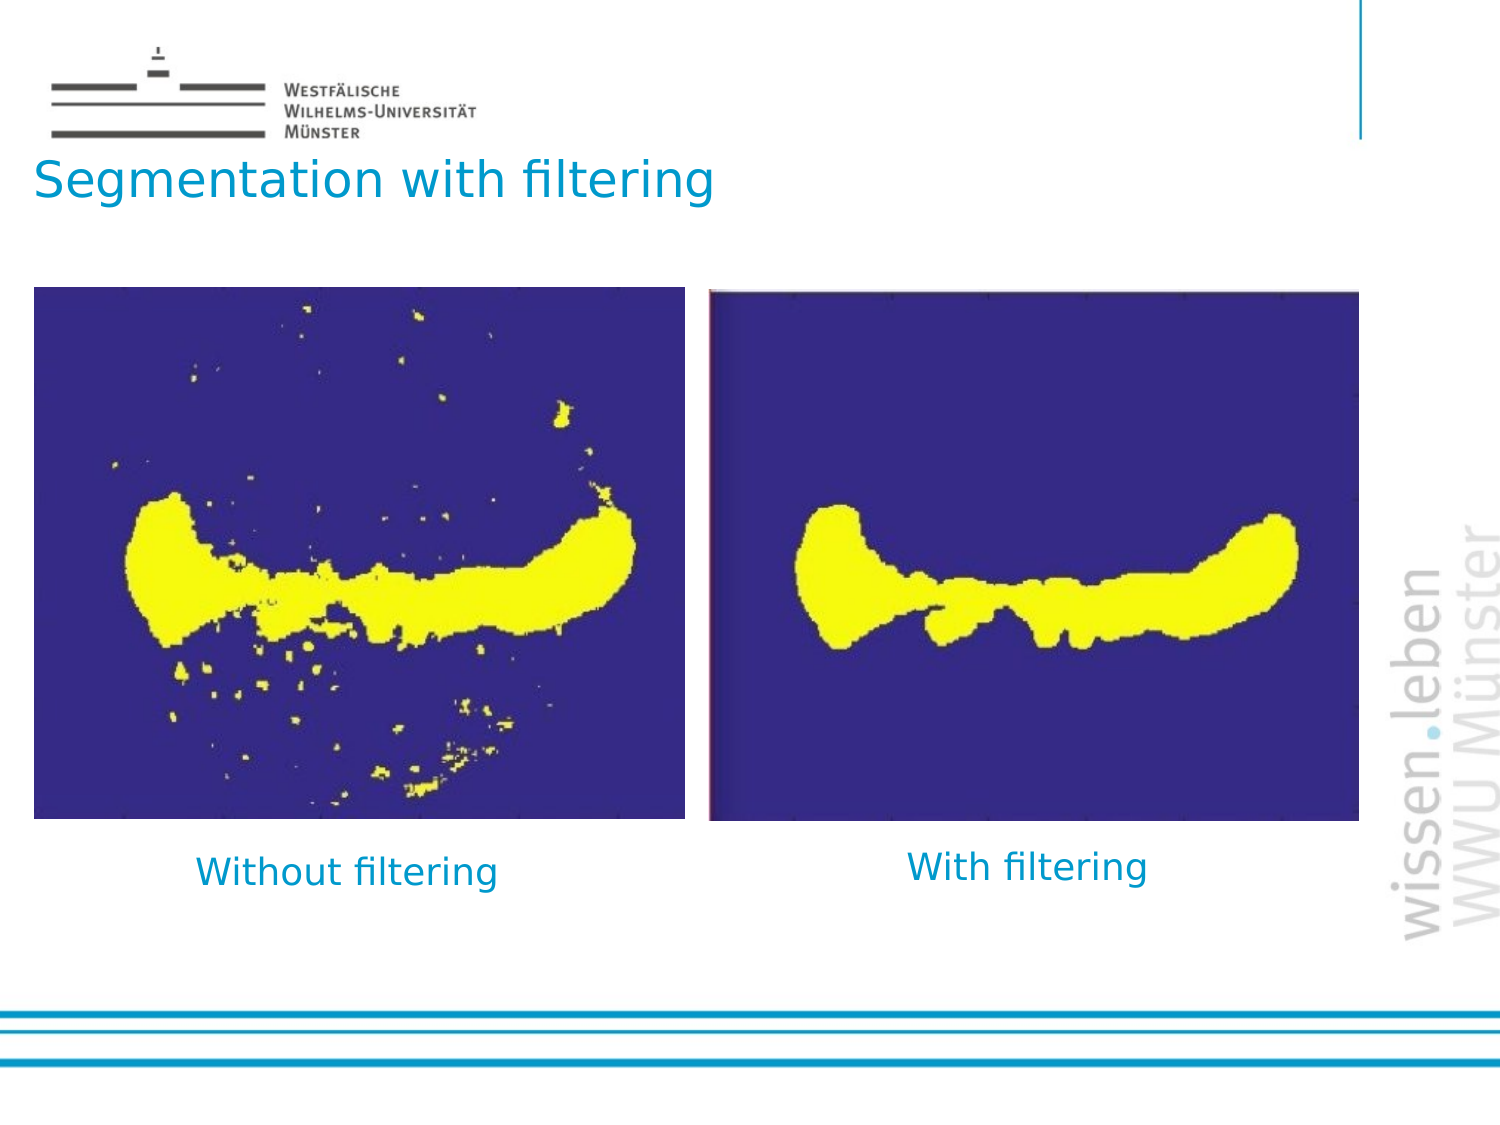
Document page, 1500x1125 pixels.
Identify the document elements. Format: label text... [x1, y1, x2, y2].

text_box With filtering [744, 838, 1432, 941]
text_box Without filtering [32, 843, 721, 945]
picture [0, 1018, 1500, 1059]
picture [0, 1067, 1500, 1125]
title Segmentation with filtering [33, 140, 1346, 220]
picture [0, 0, 1500, 1011]
